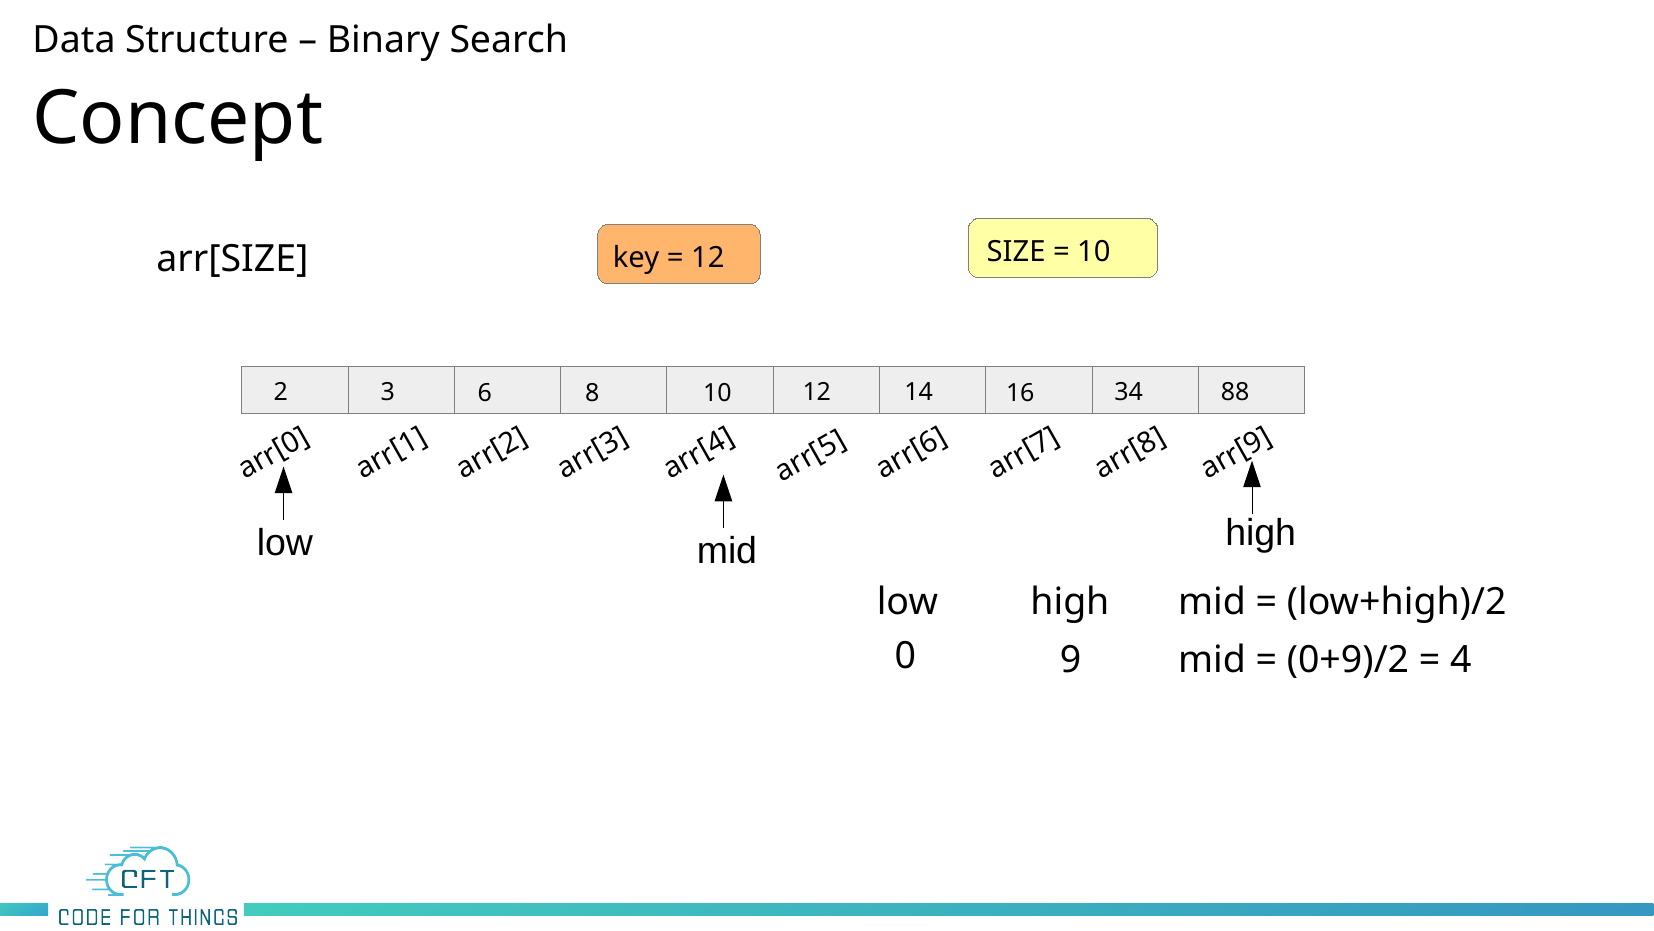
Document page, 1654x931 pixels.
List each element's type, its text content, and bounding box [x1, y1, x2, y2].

text_box [870, 366, 889, 414]
text_box [1288, 366, 1305, 414]
picture [59, 846, 237, 925]
text_box arr[SIZE] [141, 224, 355, 291]
text_box 10 [688, 367, 774, 412]
text_box arr[5] [750, 407, 891, 508]
text_box arr[6] [857, 404, 992, 505]
text_box mid = (0+9)/2 = 4 [1163, 625, 1654, 686]
text_box high [1210, 504, 1311, 562]
text_box 8 [570, 367, 652, 412]
text_box low [862, 566, 957, 626]
text_box 14 [889, 366, 971, 418]
text_box high [1015, 566, 1128, 626]
text_box [241, 366, 285, 414]
text_box 16 [991, 366, 1088, 418]
text_box [968, 218, 1158, 278]
text_box arr[3] [531, 404, 673, 505]
text_box key = 12 [590, 229, 768, 284]
text_box mid = (low+high)/2 [1163, 566, 1563, 625]
text_box [436, 366, 828, 414]
text_box 12 [787, 366, 870, 411]
text_box arr[8] [1072, 389, 1207, 505]
text_box [329, 366, 403, 414]
text_box [1181, 366, 1206, 414]
title Data Structure – Binary Search Concept [32, 12, 1184, 166]
text_box [599, 224, 759, 229]
text_box arr[2] [430, 393, 567, 505]
text_box 34 [1099, 366, 1181, 418]
text_box 88 [1206, 366, 1288, 418]
text_box low [242, 513, 328, 571]
text_box 2 [258, 366, 329, 411]
text_box mid [682, 521, 772, 579]
text_box 9 [1045, 625, 1099, 684]
text_box arr[7] [964, 412, 1104, 505]
text_box 0 [879, 620, 934, 680]
text_box arr[4] [641, 412, 780, 505]
text_box arr[9] [1175, 390, 1317, 505]
text_box 3 [365, 366, 436, 411]
text_box SIZE = 10 [971, 222, 1152, 272]
text_box [1088, 366, 1099, 414]
text_box arr[1] [330, 389, 467, 505]
text_box [971, 366, 991, 414]
text_box 6 [462, 367, 545, 412]
text_box arr[0] [212, 397, 353, 505]
